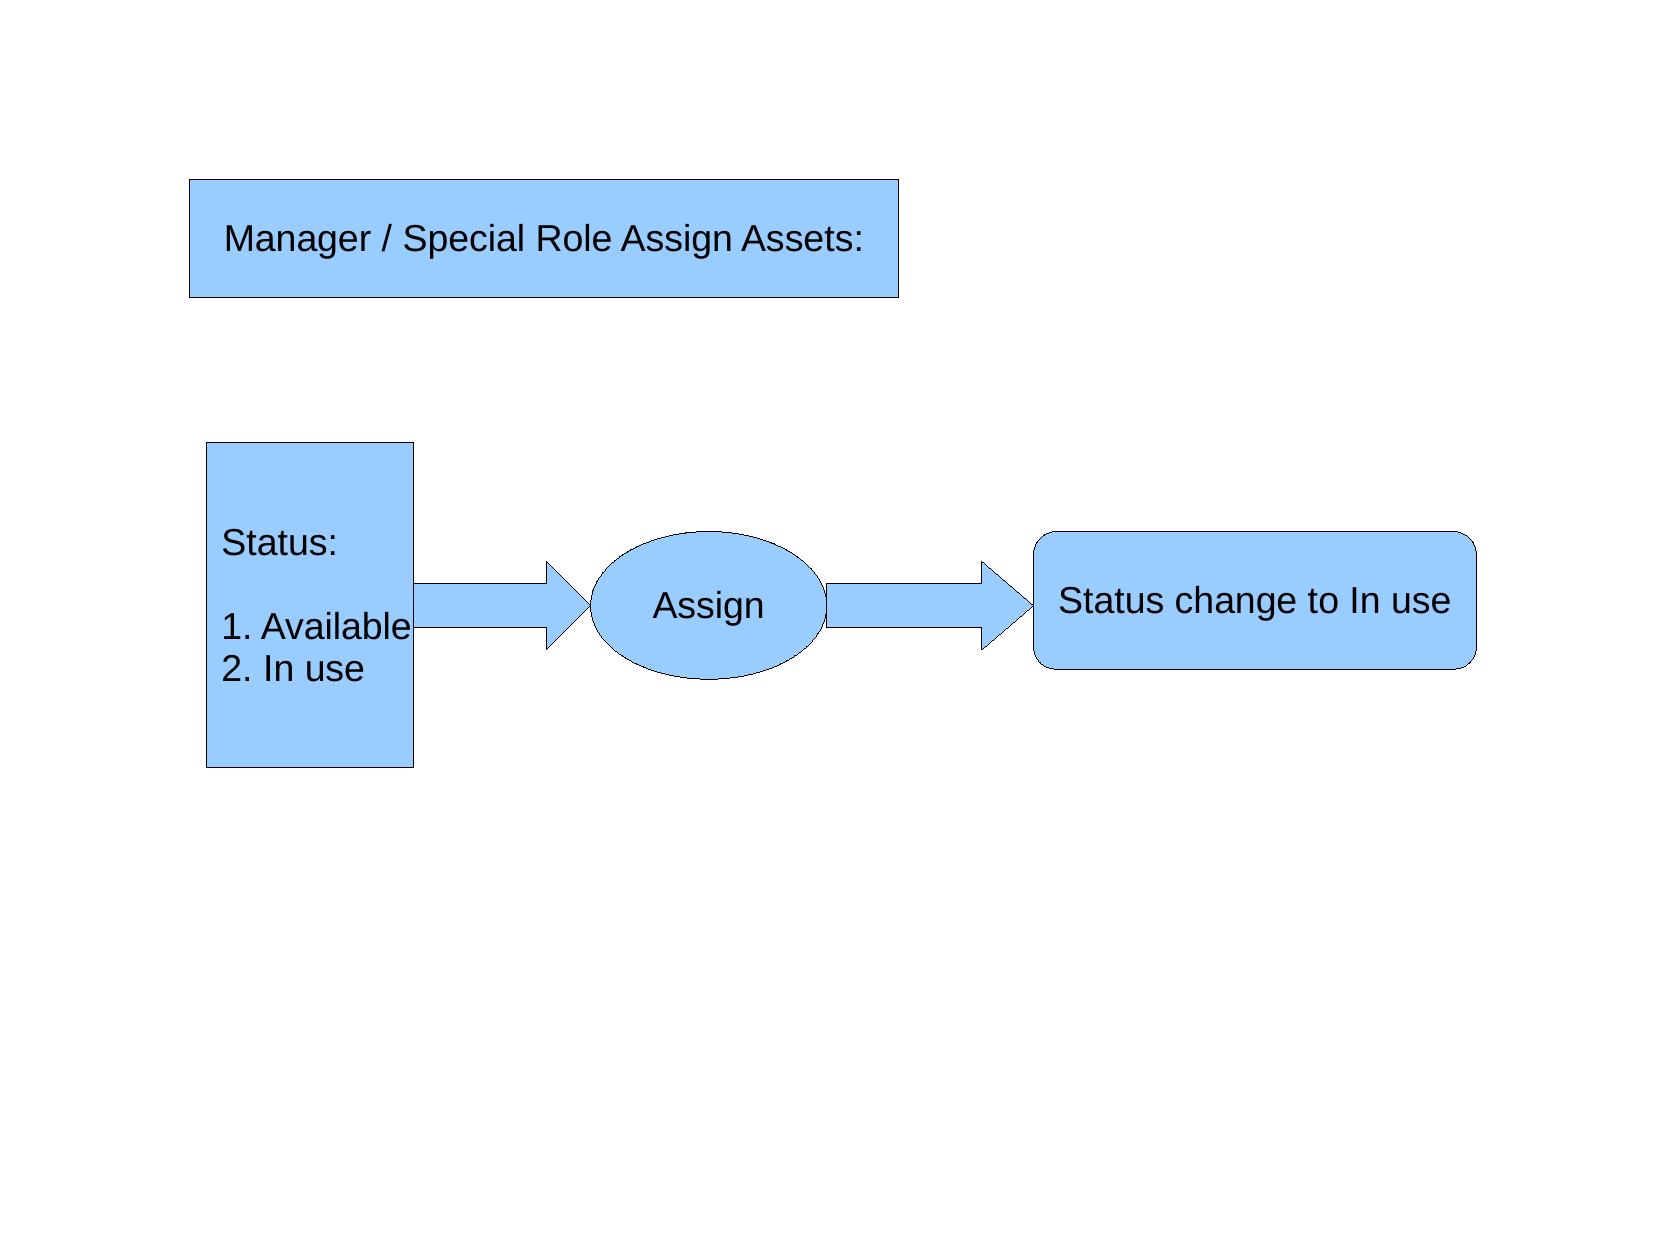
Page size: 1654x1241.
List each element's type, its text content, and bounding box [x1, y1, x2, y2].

text_box Status change to In use [1033, 531, 1477, 670]
text_box Assign [590, 531, 826, 680]
text_box Manager / Special Role Assign Assets: [189, 179, 899, 298]
text_box [413, 561, 590, 650]
text_box Status: 1. Available 2. In use [206, 442, 414, 768]
text_box [826, 561, 1033, 650]
